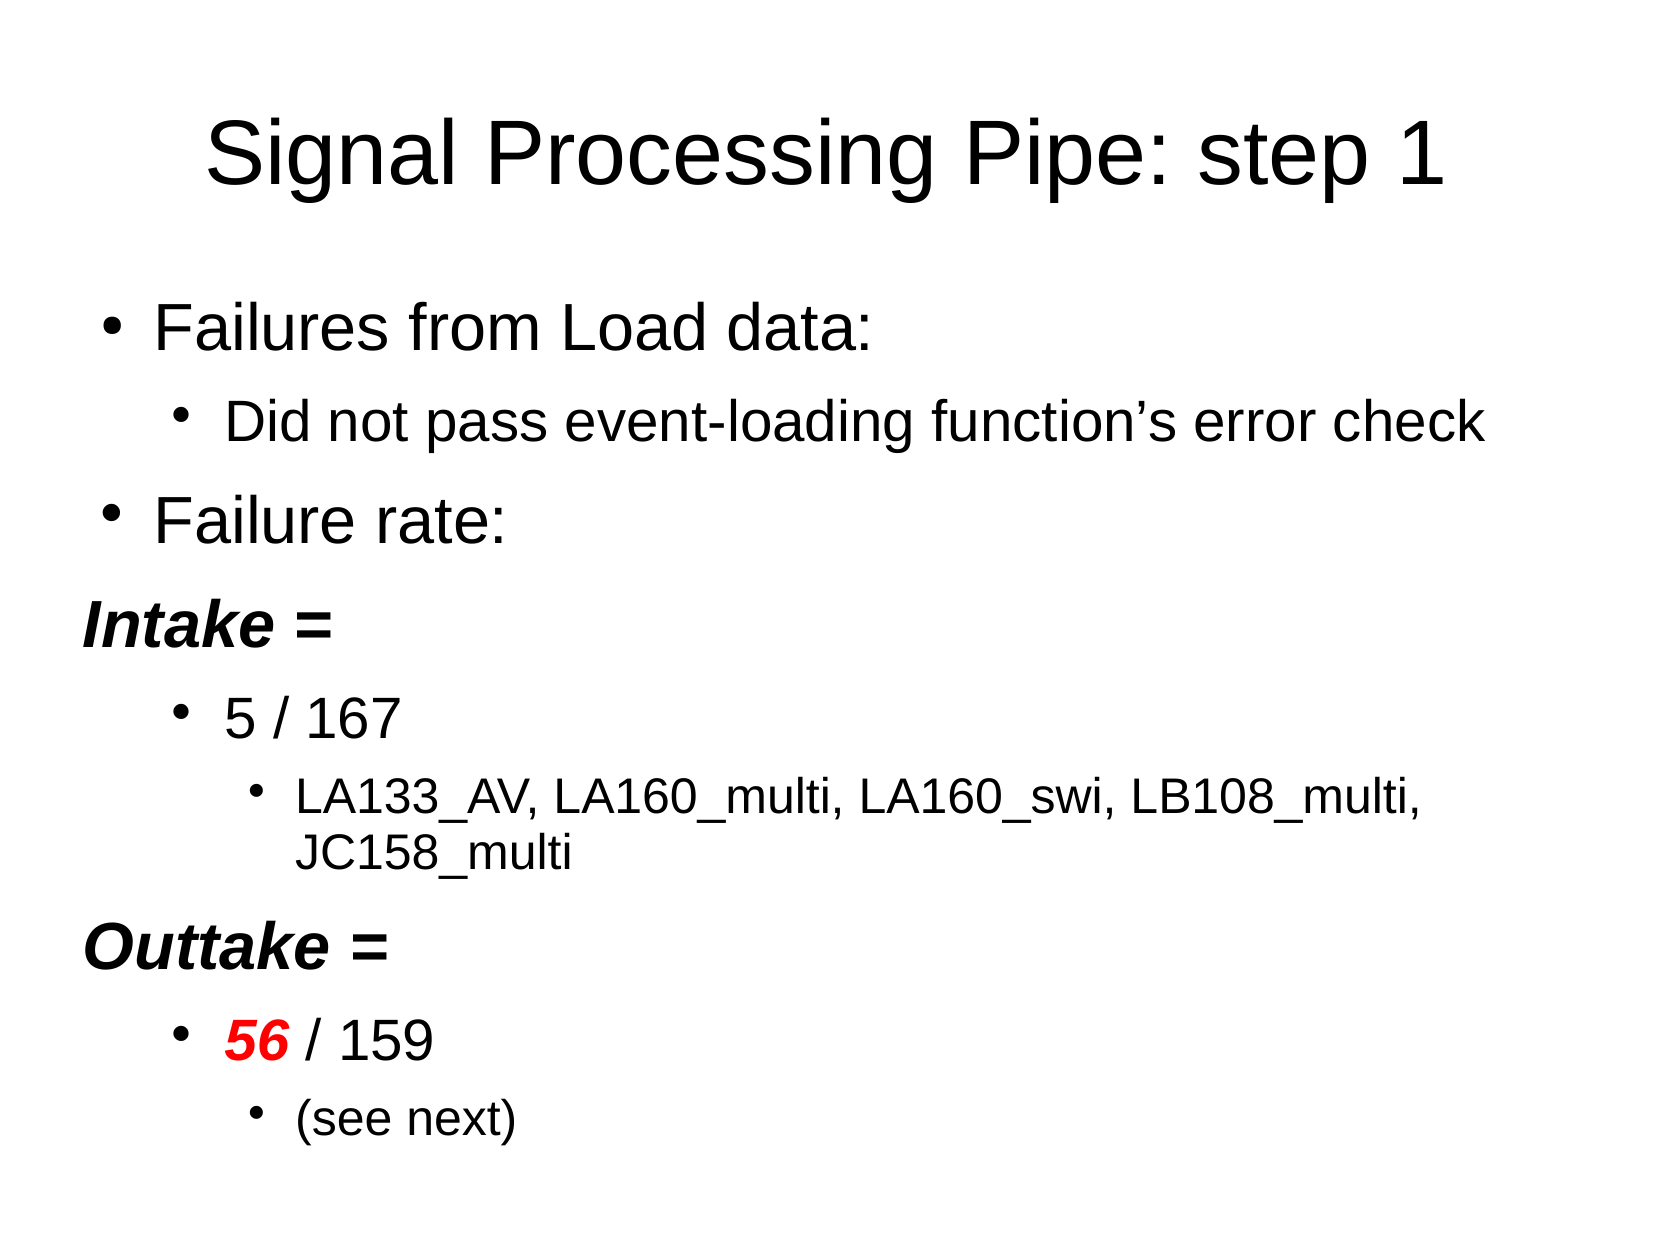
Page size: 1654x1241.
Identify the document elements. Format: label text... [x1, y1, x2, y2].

title Signal Processing Pipe: step 1 [82, 49, 1571, 257]
list Failures from Load data: Did not pass event-loading function’s error check Failure rate: Intake = 5 / 167 LA133_AV, LA160_multi, LA160_swi, LB108_multi, JC158_multi Outtake = 56 / 159 (see next) [82, 290, 1571, 1230]
